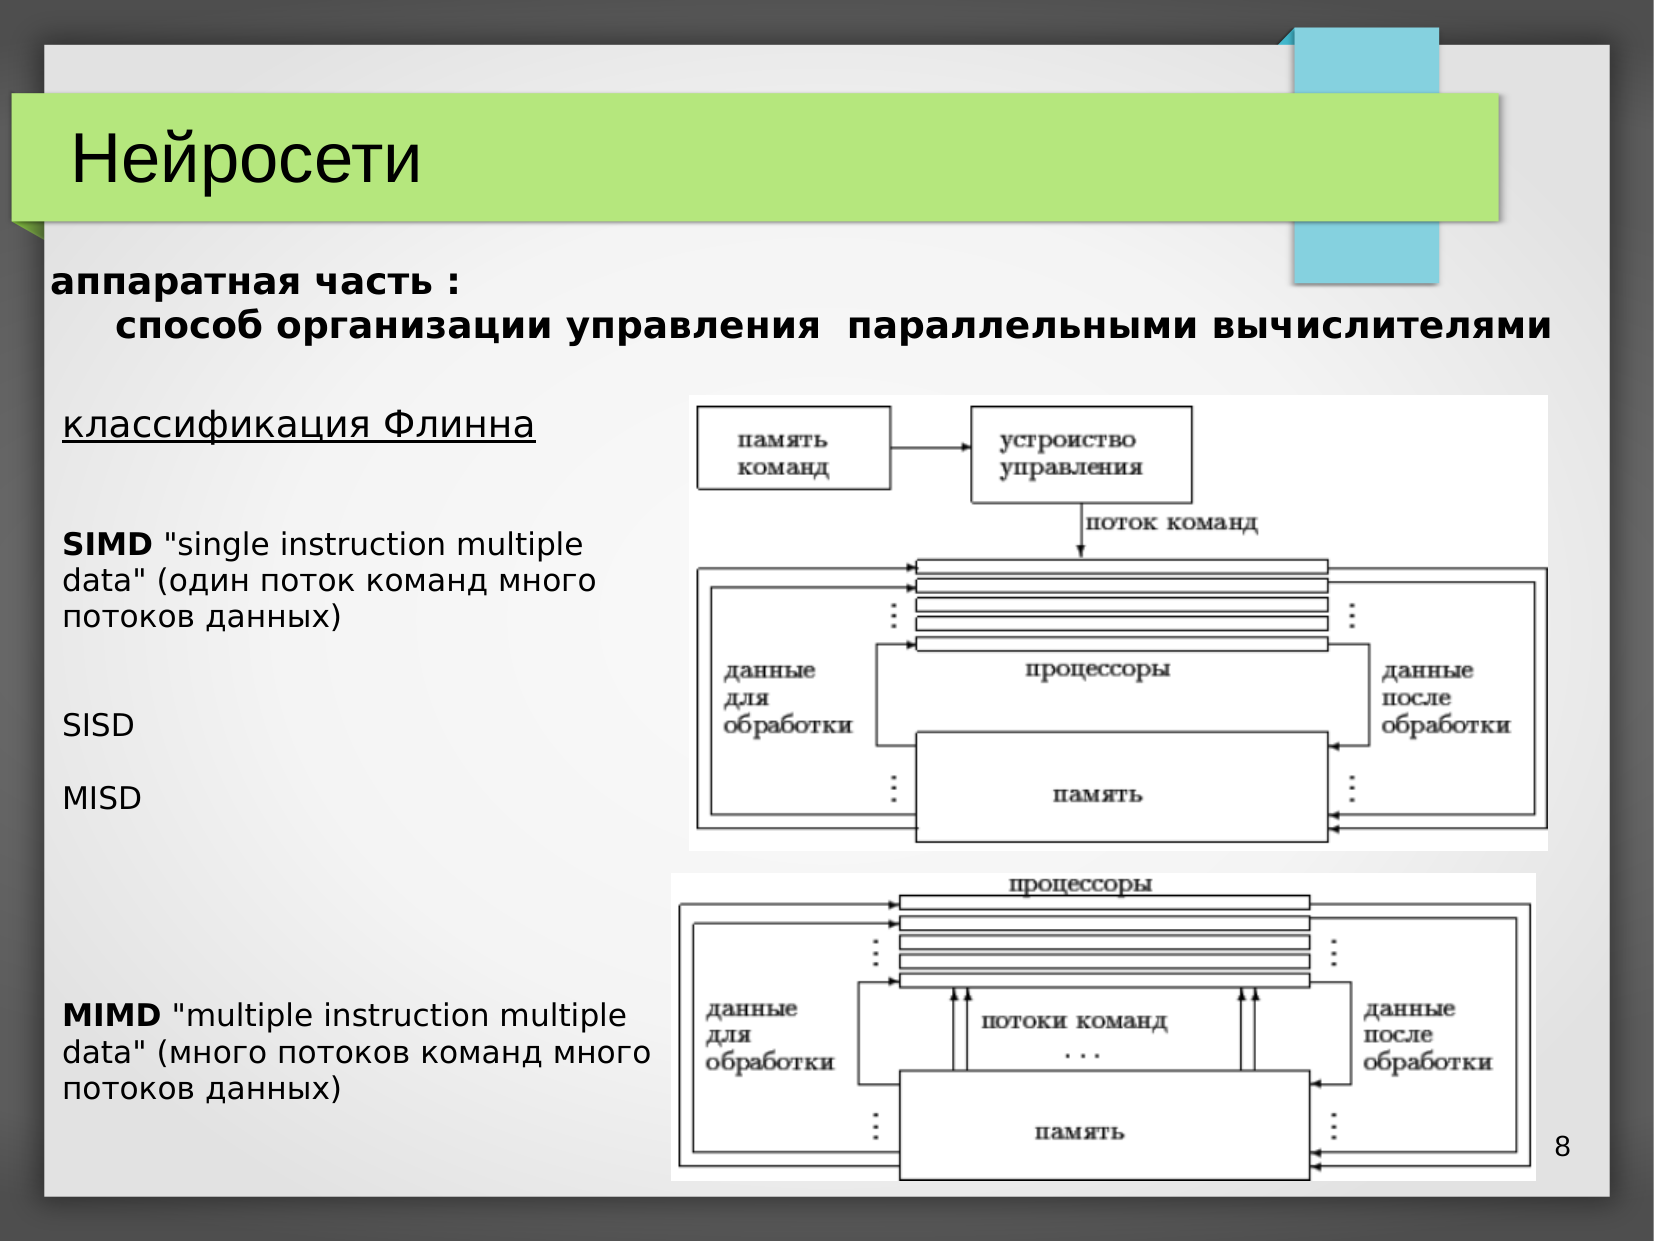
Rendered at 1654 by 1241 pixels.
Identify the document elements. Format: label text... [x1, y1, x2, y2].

title Нейросети [70, 118, 1205, 199]
picture [0, 0, 1654, 1241]
text_box аппаратная часть : способ организации управления параллельными вычислителями [35, 252, 1595, 355]
text_box классификация Флинна SIMD "single instruction multiple data" (один поток команд много потоков данных) SISD MISD MIMD "multiple instruction multiple data" (много потоков команд много потоков данных) [47, 395, 690, 1164]
